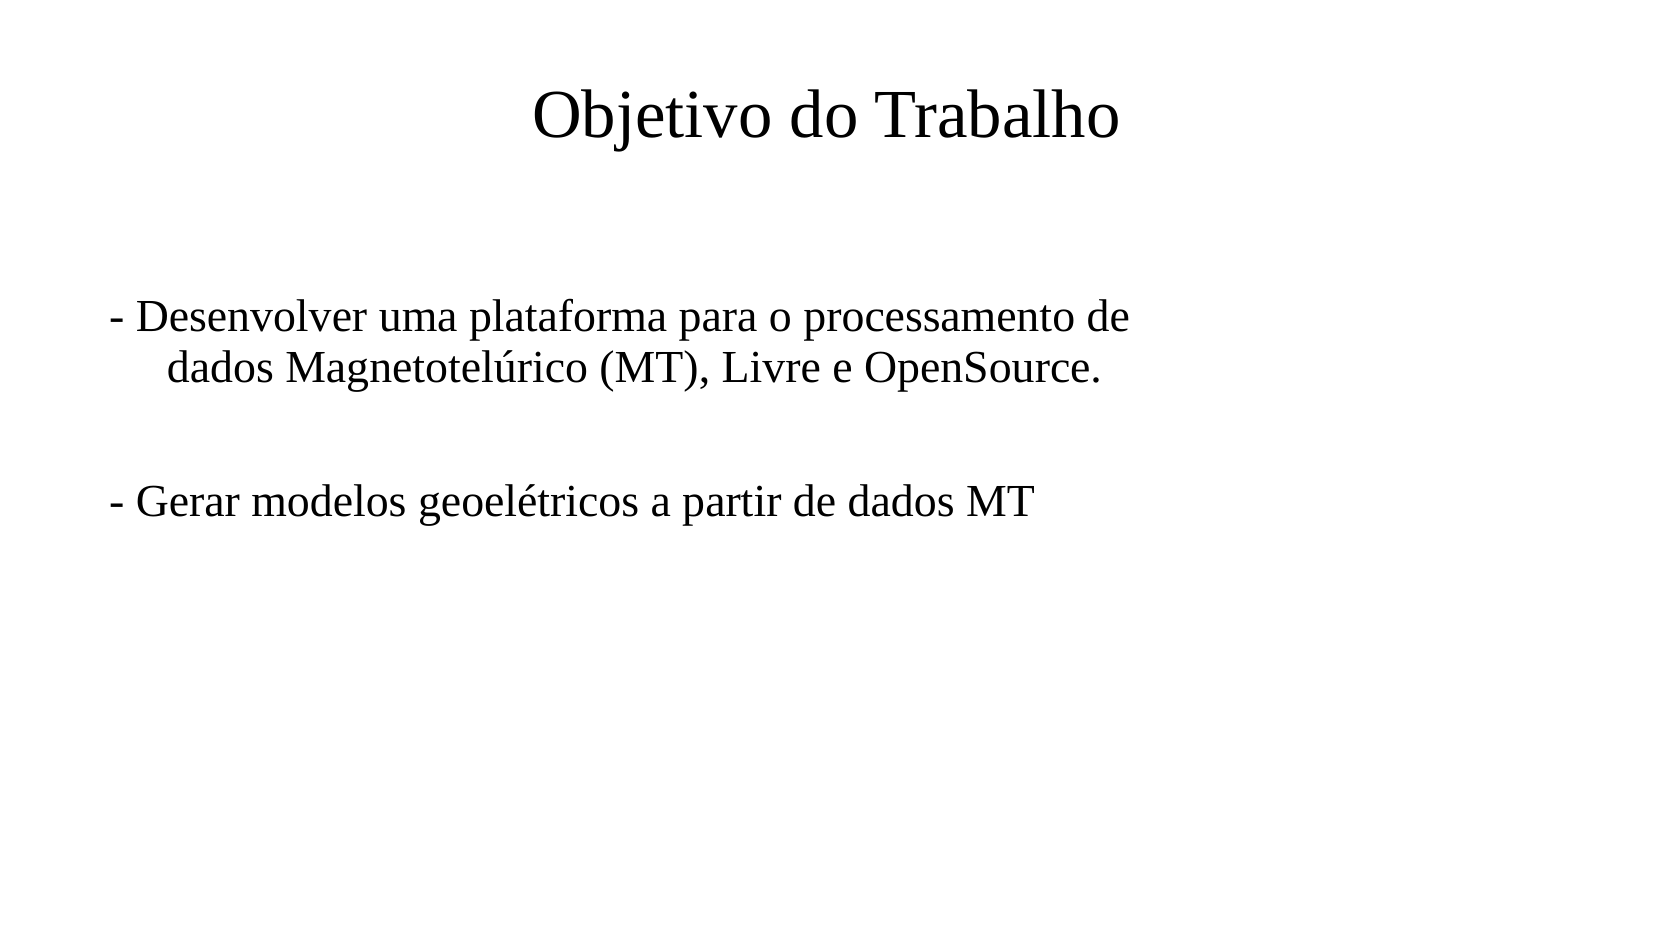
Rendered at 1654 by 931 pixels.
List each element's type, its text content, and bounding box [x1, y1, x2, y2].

title Objetivo do Trabalho [82, 37, 1571, 193]
text_box - Desenvolver uma plataforma para o processamento de dados Magnetotelúrico (MT), Livre e OpenSource. - Gerar modelos geoelétricos a partir de dados MT [94, 283, 1157, 534]
